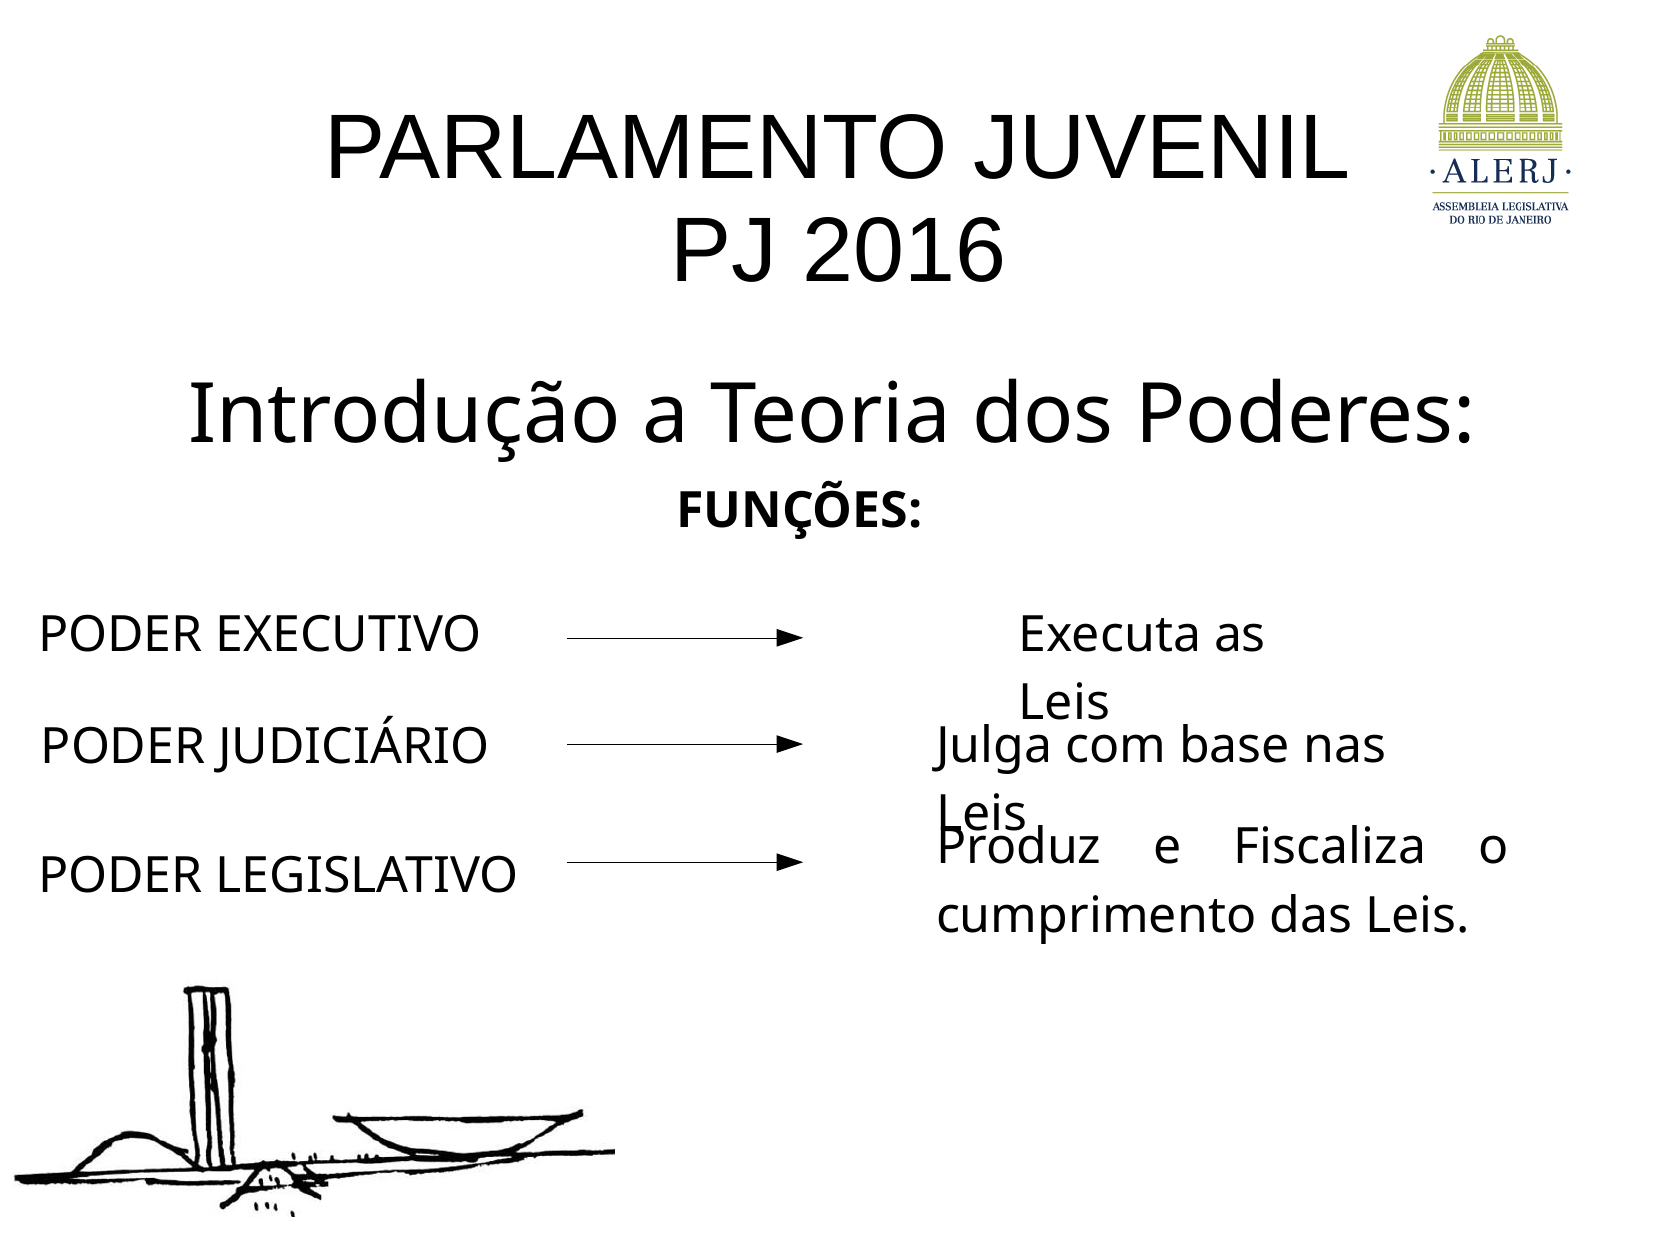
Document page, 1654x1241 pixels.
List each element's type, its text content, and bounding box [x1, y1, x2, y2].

text_box Julga com base nas Leis [921, 701, 1501, 792]
text_box Executa as Leis [1003, 590, 1382, 674]
picture [1358, 23, 1642, 235]
title PARLAMENTO JUVENIL PJ 2016 [70, 94, 1607, 302]
text_box PODER EXECUTIVO [23, 590, 567, 674]
text_box Produz e Fiscaliza o cumprimento das Leis. [921, 803, 1524, 964]
text_box PODER JUDICIÁRIO [26, 703, 556, 852]
picture [12, 980, 615, 1217]
text_box Introdução a Teoria dos Poderes: [94, 354, 1571, 467]
text_box PODER LEGISLATIVO [23, 831, 615, 981]
text_box FUNÇÕES: [661, 466, 981, 574]
